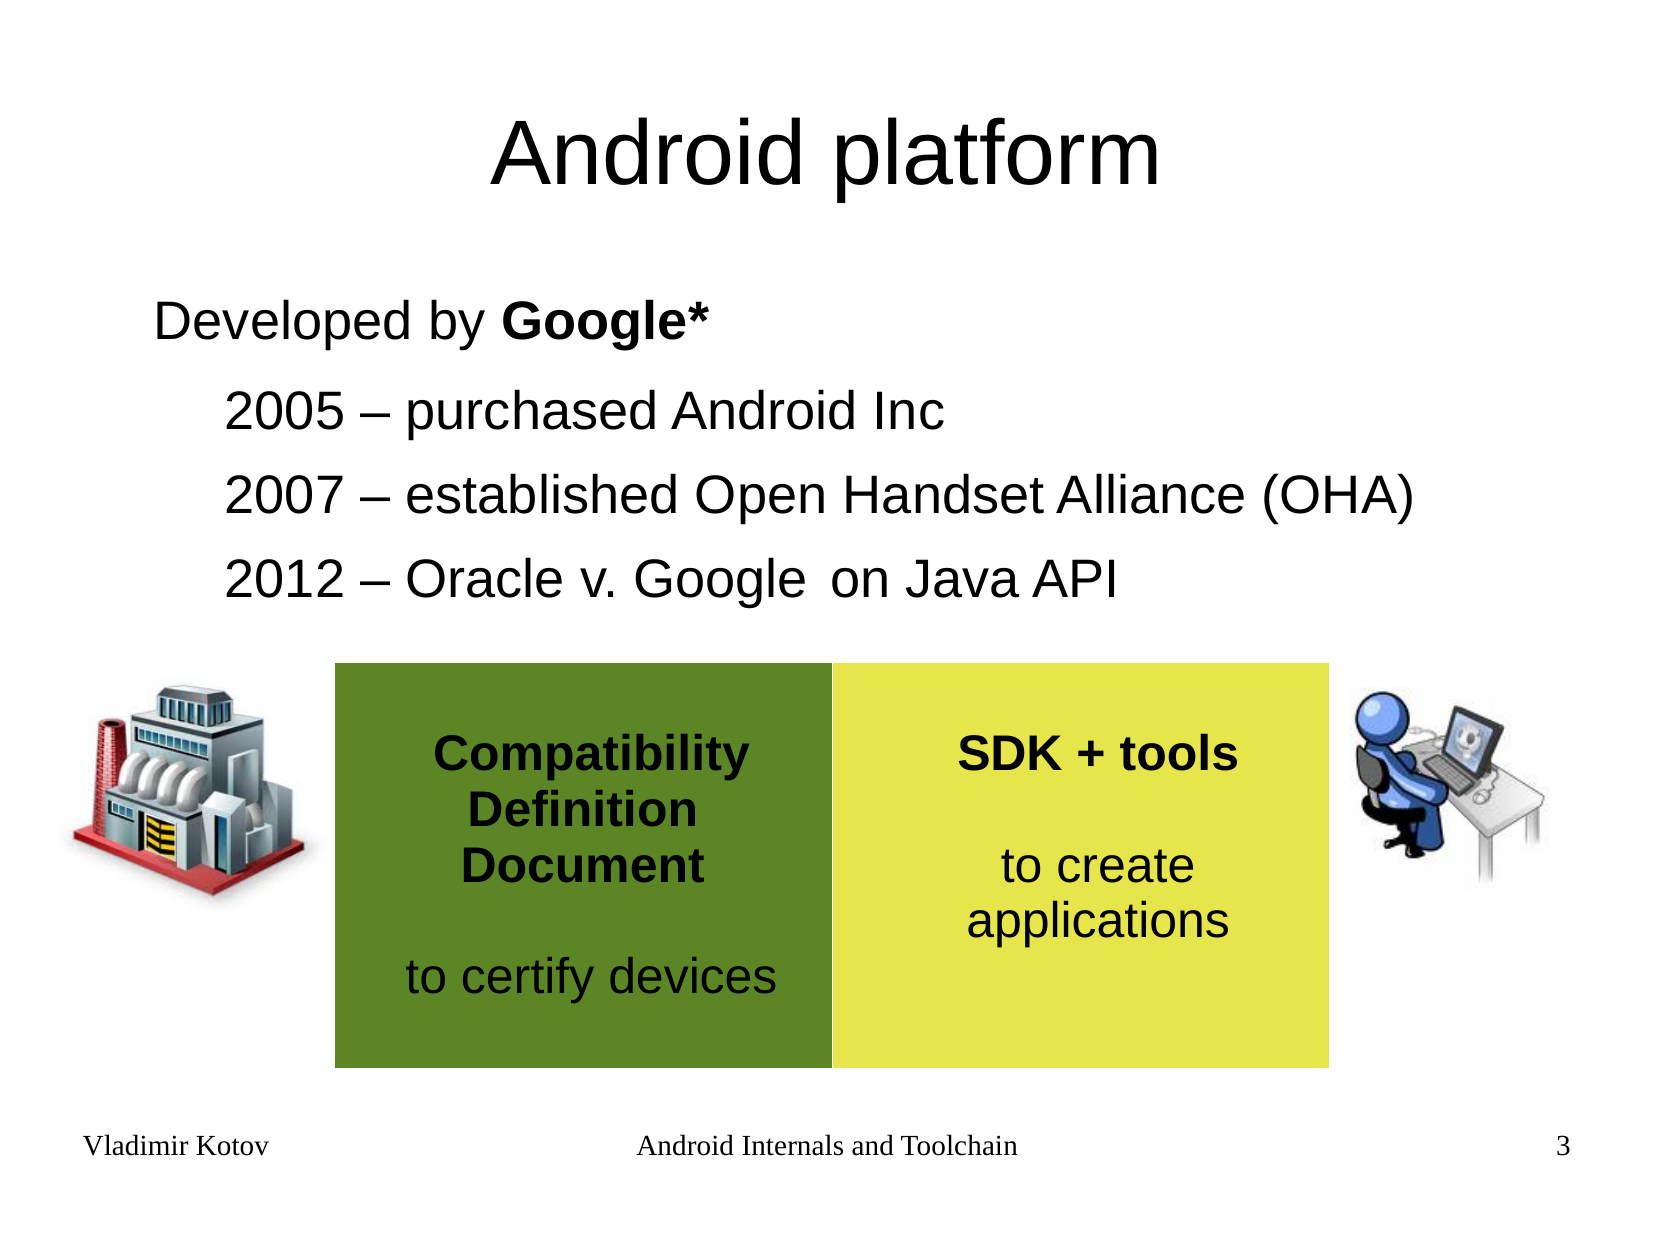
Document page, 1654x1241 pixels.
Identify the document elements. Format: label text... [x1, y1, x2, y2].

table_header Compatibility Definition Document to certify devices [335, 663, 832, 1068]
picture [1349, 687, 1551, 890]
table_header SDK + tools to create applications [833, 663, 1329, 1068]
picture [48, 659, 330, 923]
title Android platform [82, 49, 1571, 257]
list Developed by Google* 2005 – purchased Android Inc 2007 – established Open Handset Alliance (OHA) 2012 – Oracle v. Google on Java API [82, 290, 1571, 610]
